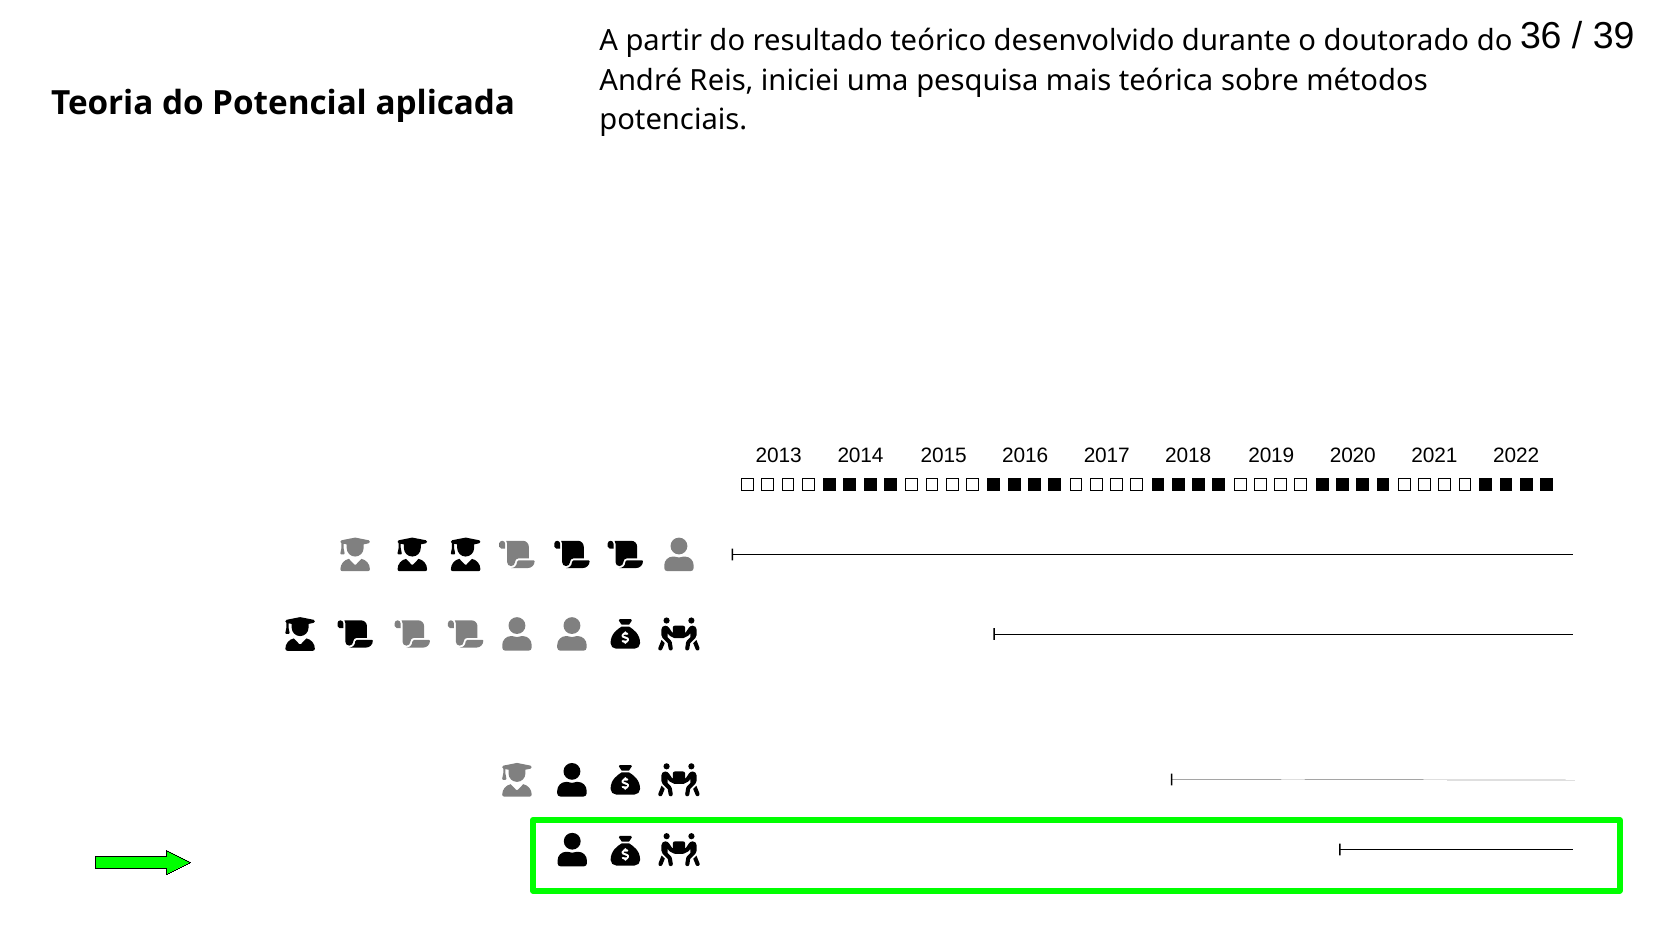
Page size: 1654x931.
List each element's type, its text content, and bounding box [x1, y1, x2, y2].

text_box [1398, 478, 1411, 491]
text_box [802, 478, 815, 491]
text_box [741, 478, 754, 491]
text_box 2020 [1315, 436, 1391, 475]
text_box [1520, 478, 1533, 491]
text_box [1008, 478, 1021, 491]
text_box Teoria do Potencial aplicada [11, 3, 556, 201]
text_box [497, 758, 536, 801]
picture [557, 762, 587, 797]
text_box [333, 532, 372, 575]
picture [607, 538, 644, 571]
text_box 2013 [740, 436, 817, 475]
text_box [1459, 478, 1471, 491]
text_box [1418, 478, 1431, 491]
text_box [1090, 478, 1103, 491]
picture [554, 538, 590, 571]
text_box [1212, 478, 1225, 491]
text_box [905, 478, 918, 491]
text_box [1070, 478, 1082, 491]
text_box [446, 611, 485, 654]
picture [397, 537, 428, 572]
text_box [946, 478, 959, 491]
text_box <number> / 39 [1375, 0, 1654, 71]
text_box [782, 478, 794, 491]
text_box [1274, 478, 1287, 491]
text_box [1130, 478, 1143, 491]
text_box [1048, 478, 1061, 491]
text_box [1500, 478, 1512, 491]
text_box 2019 [1233, 436, 1310, 475]
text_box [843, 478, 856, 491]
text_box [1316, 478, 1329, 491]
picture [610, 835, 641, 866]
text_box [1254, 478, 1267, 491]
picture [610, 765, 641, 795]
picture [285, 617, 315, 651]
text_box 2017 [1068, 436, 1145, 475]
text_box [1028, 478, 1041, 491]
text_box [966, 478, 979, 491]
text_box 2016 [987, 436, 1064, 475]
picture [658, 833, 700, 867]
text_box [1336, 478, 1349, 491]
picture [658, 617, 700, 651]
text_box [987, 478, 1000, 491]
text_box [497, 611, 536, 654]
text_box [761, 478, 774, 491]
text_box [1438, 478, 1451, 491]
text_box [1192, 478, 1205, 491]
text_box [499, 532, 538, 575]
text_box [926, 478, 938, 491]
text_box A partir do resultado teórico desenvolvido durante o doutorado do André Reis, iniciei uma pesquisa mais teórica sobre métodos potenciais. [584, 11, 1548, 130]
picture [557, 832, 588, 867]
text_box [1356, 478, 1369, 491]
picture [610, 619, 641, 649]
text_box [1479, 478, 1492, 491]
text_box [1110, 478, 1123, 491]
text_box [1294, 478, 1307, 491]
text_box [95, 850, 191, 875]
text_box 2015 [905, 436, 982, 475]
text_box 2018 [1150, 436, 1227, 475]
text_box [1152, 478, 1164, 491]
text_box [1172, 478, 1185, 491]
picture [450, 537, 481, 572]
picture [658, 763, 700, 797]
text_box [659, 534, 698, 577]
text_box [823, 478, 836, 491]
text_box [393, 611, 432, 654]
text_box 2021 [1396, 436, 1473, 475]
text_box [1377, 478, 1389, 491]
picture [337, 618, 373, 650]
text_box [552, 611, 591, 654]
text_box 2022 [1478, 436, 1555, 475]
text_box [1540, 478, 1553, 491]
text_box [864, 478, 877, 491]
text_box [884, 478, 897, 491]
text_box 2014 [822, 436, 899, 475]
text_box [1234, 478, 1247, 491]
